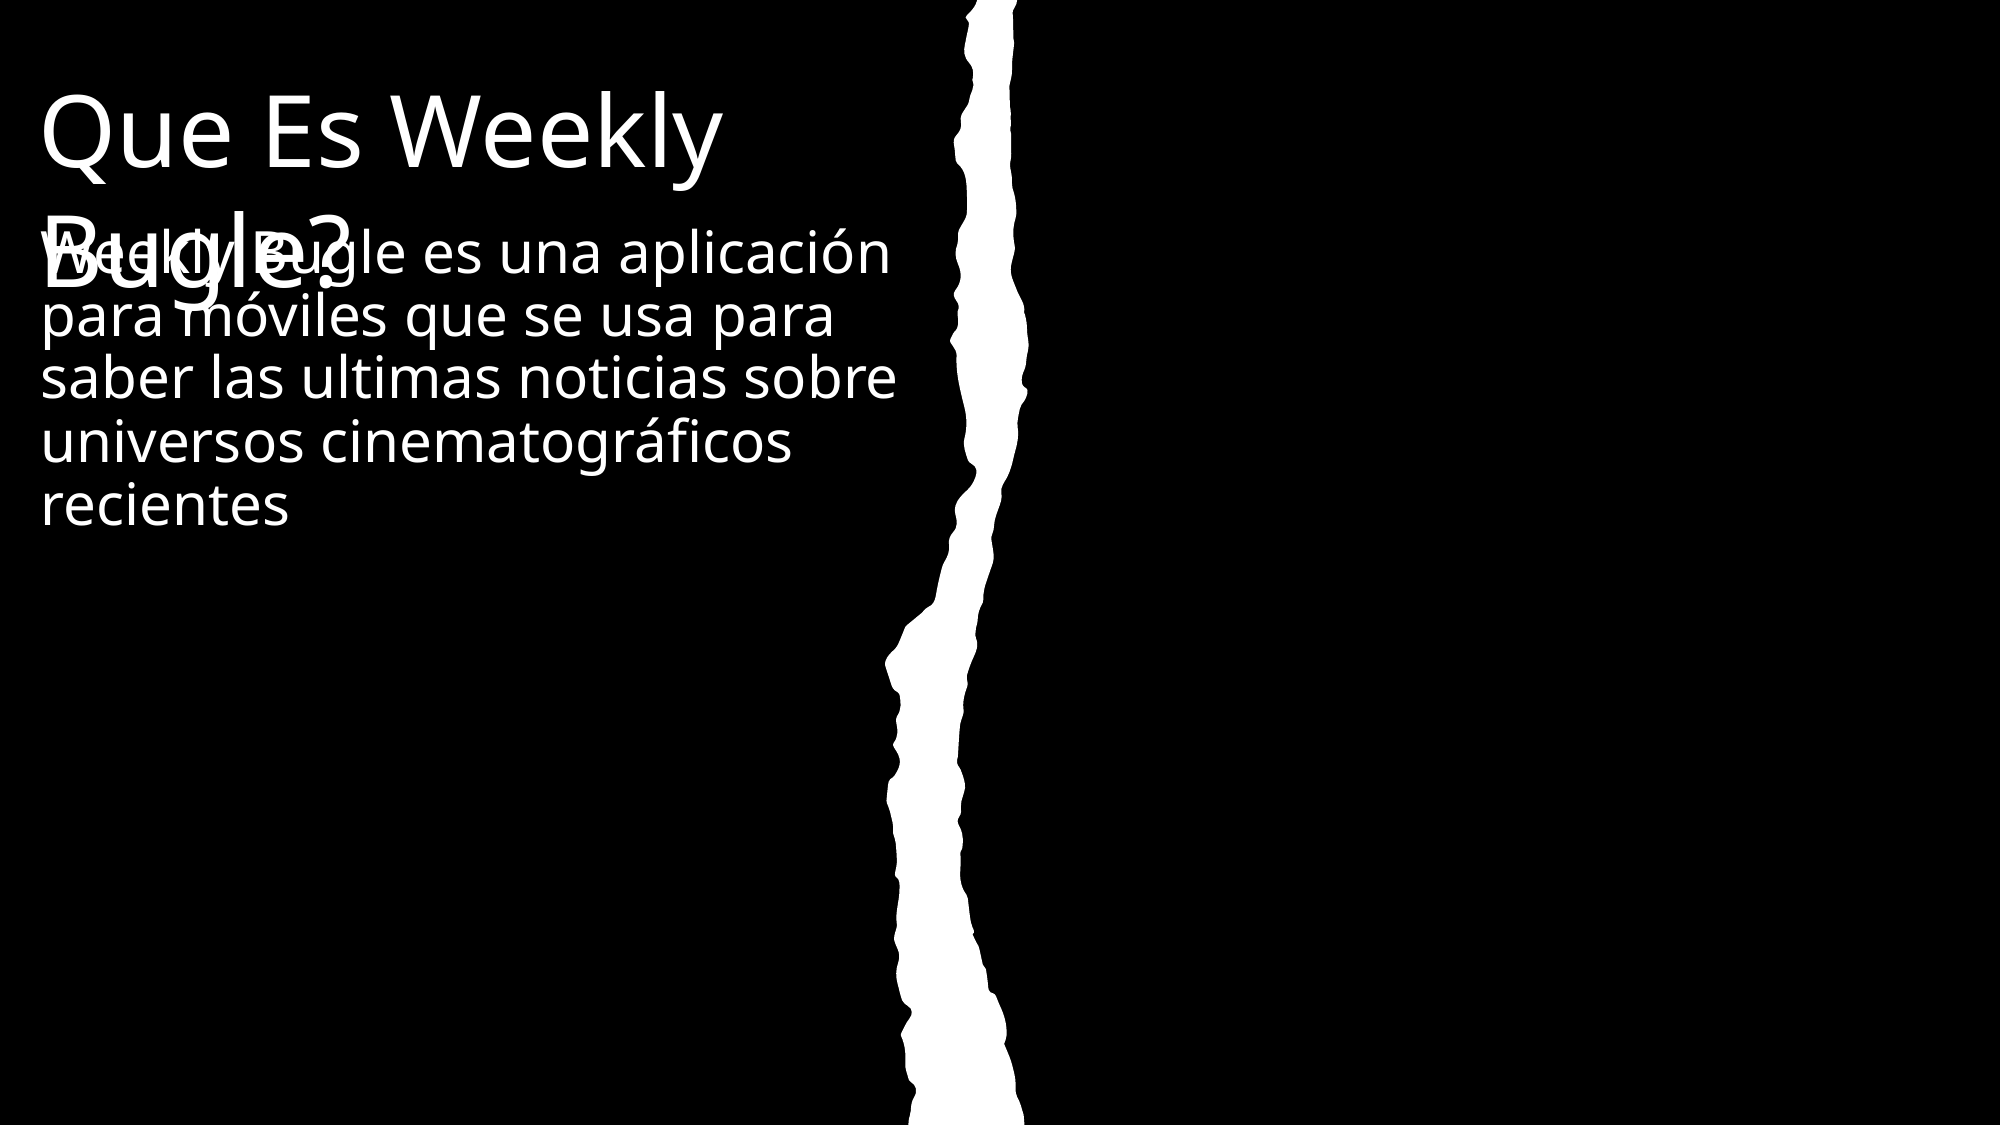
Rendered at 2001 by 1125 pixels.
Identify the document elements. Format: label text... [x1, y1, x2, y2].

text_box Que Es Weekly Bugle? [23, 60, 1000, 197]
title Weekly Bugle es una aplicación para móviles que se usa para saber las ultimas noticias sobre universos cinematográficos recientes [25, 197, 950, 546]
text_box [0, 0, 2000, 1125]
